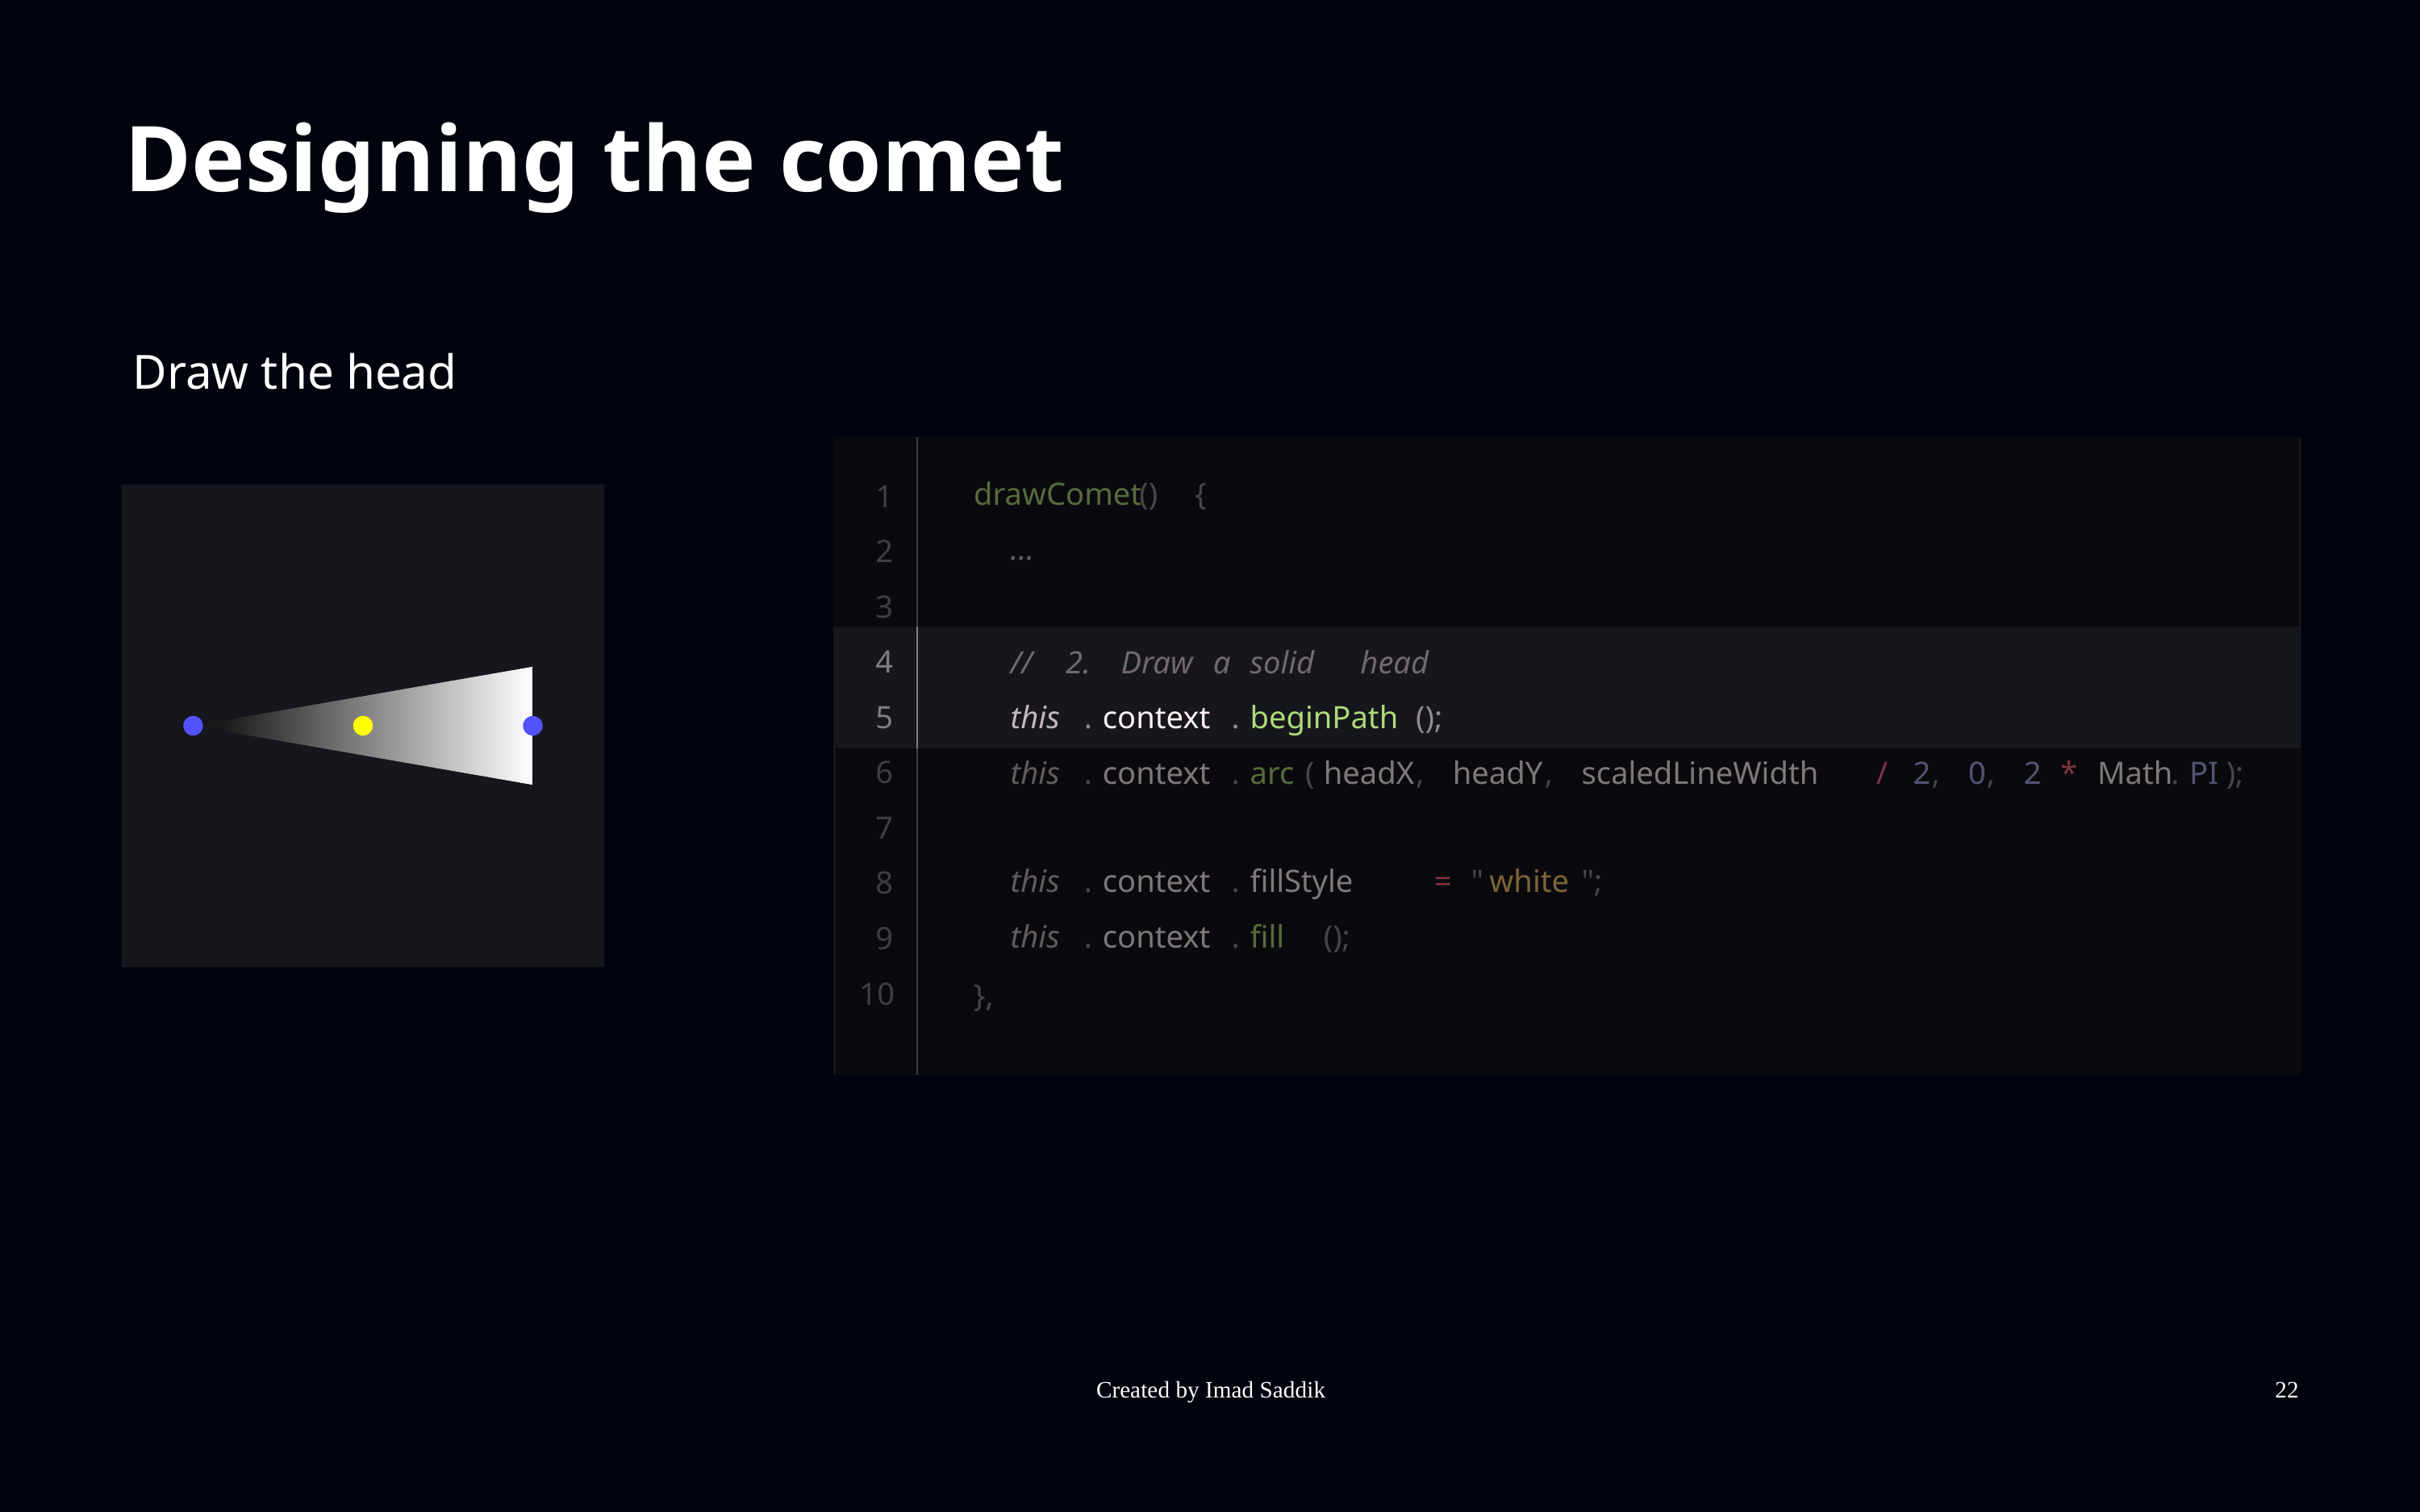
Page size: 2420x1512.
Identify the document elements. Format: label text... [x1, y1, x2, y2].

text_box [832, 436, 2300, 627]
picture [121, 484, 606, 968]
text_box Designing the comet [112, 61, 1411, 251]
picture [832, 436, 2301, 1076]
text_box [835, 748, 2301, 1076]
text_box Draw the head [121, 301, 817, 399]
